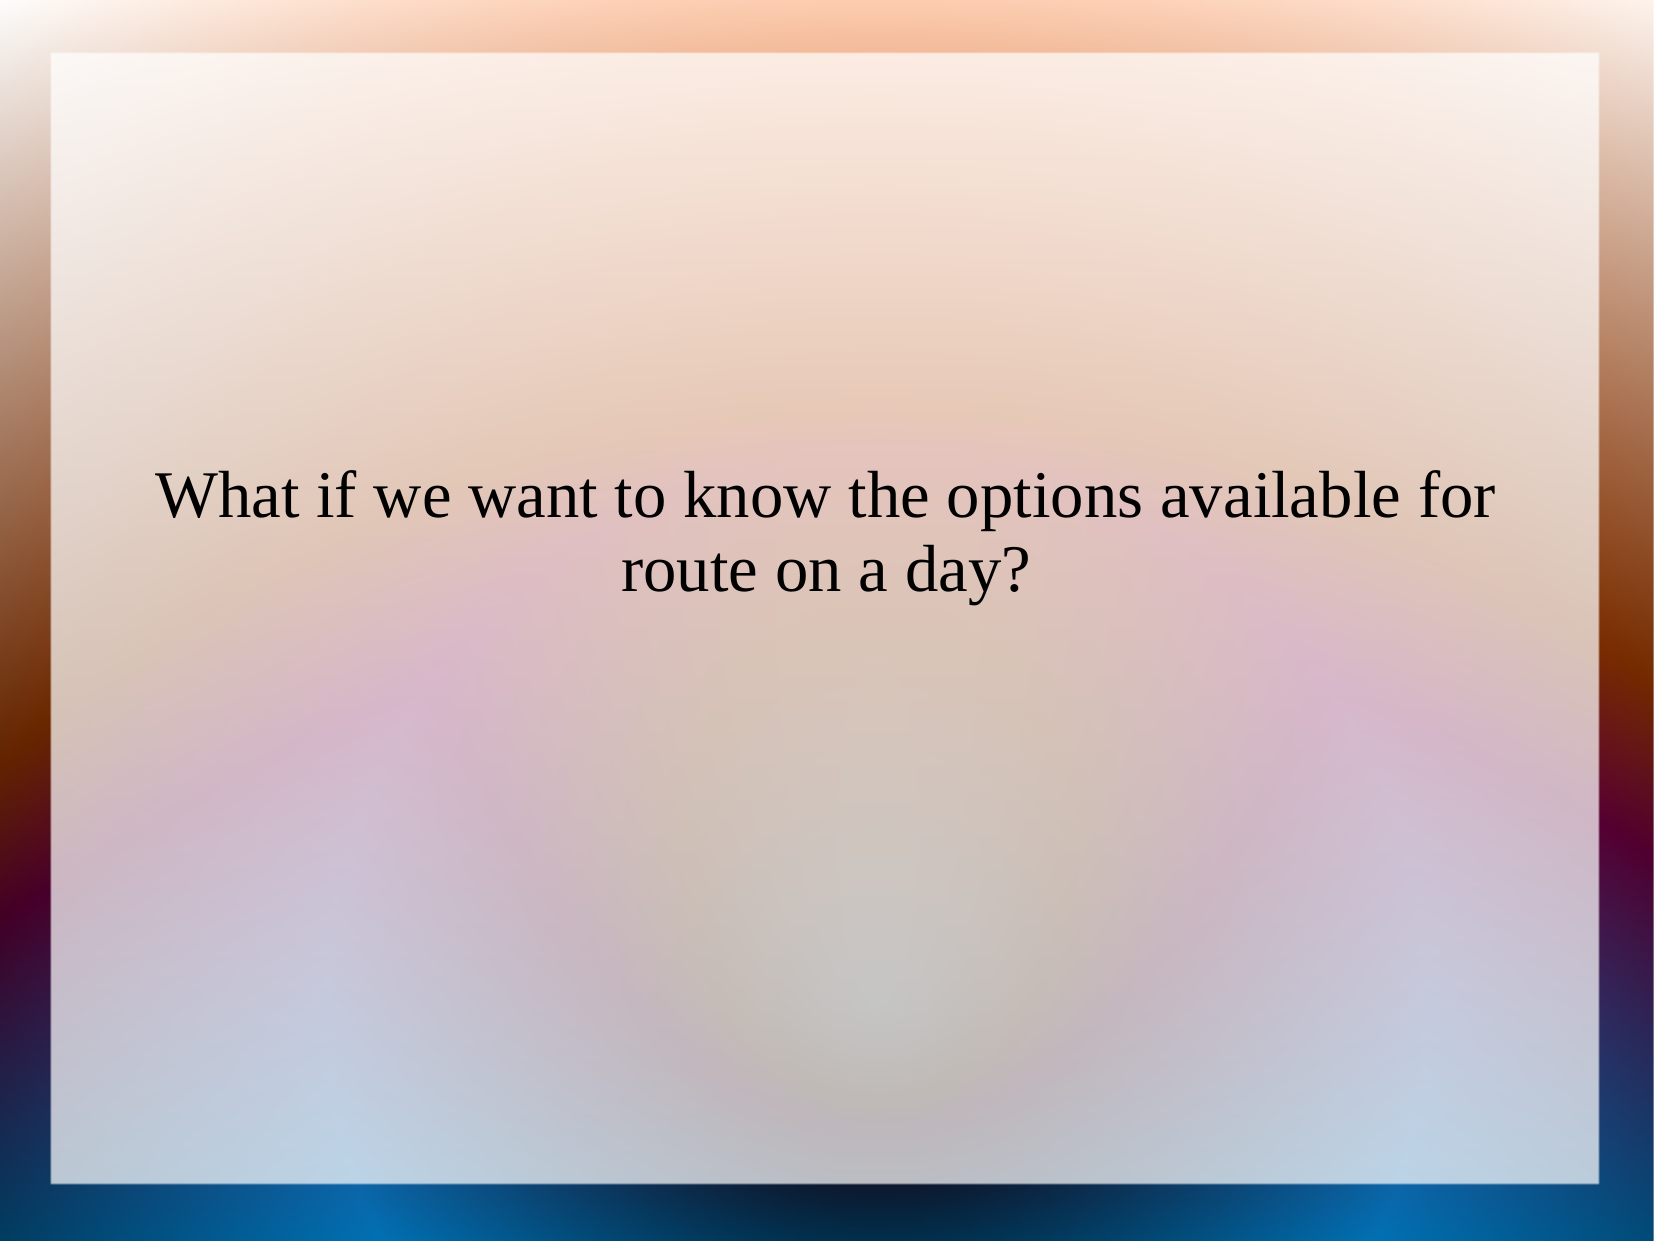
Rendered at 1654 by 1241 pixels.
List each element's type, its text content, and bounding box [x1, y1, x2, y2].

picture [0, 0, 1654, 1241]
subtitle What if we want to know the options available for route on a day? [82, 55, 1571, 1010]
